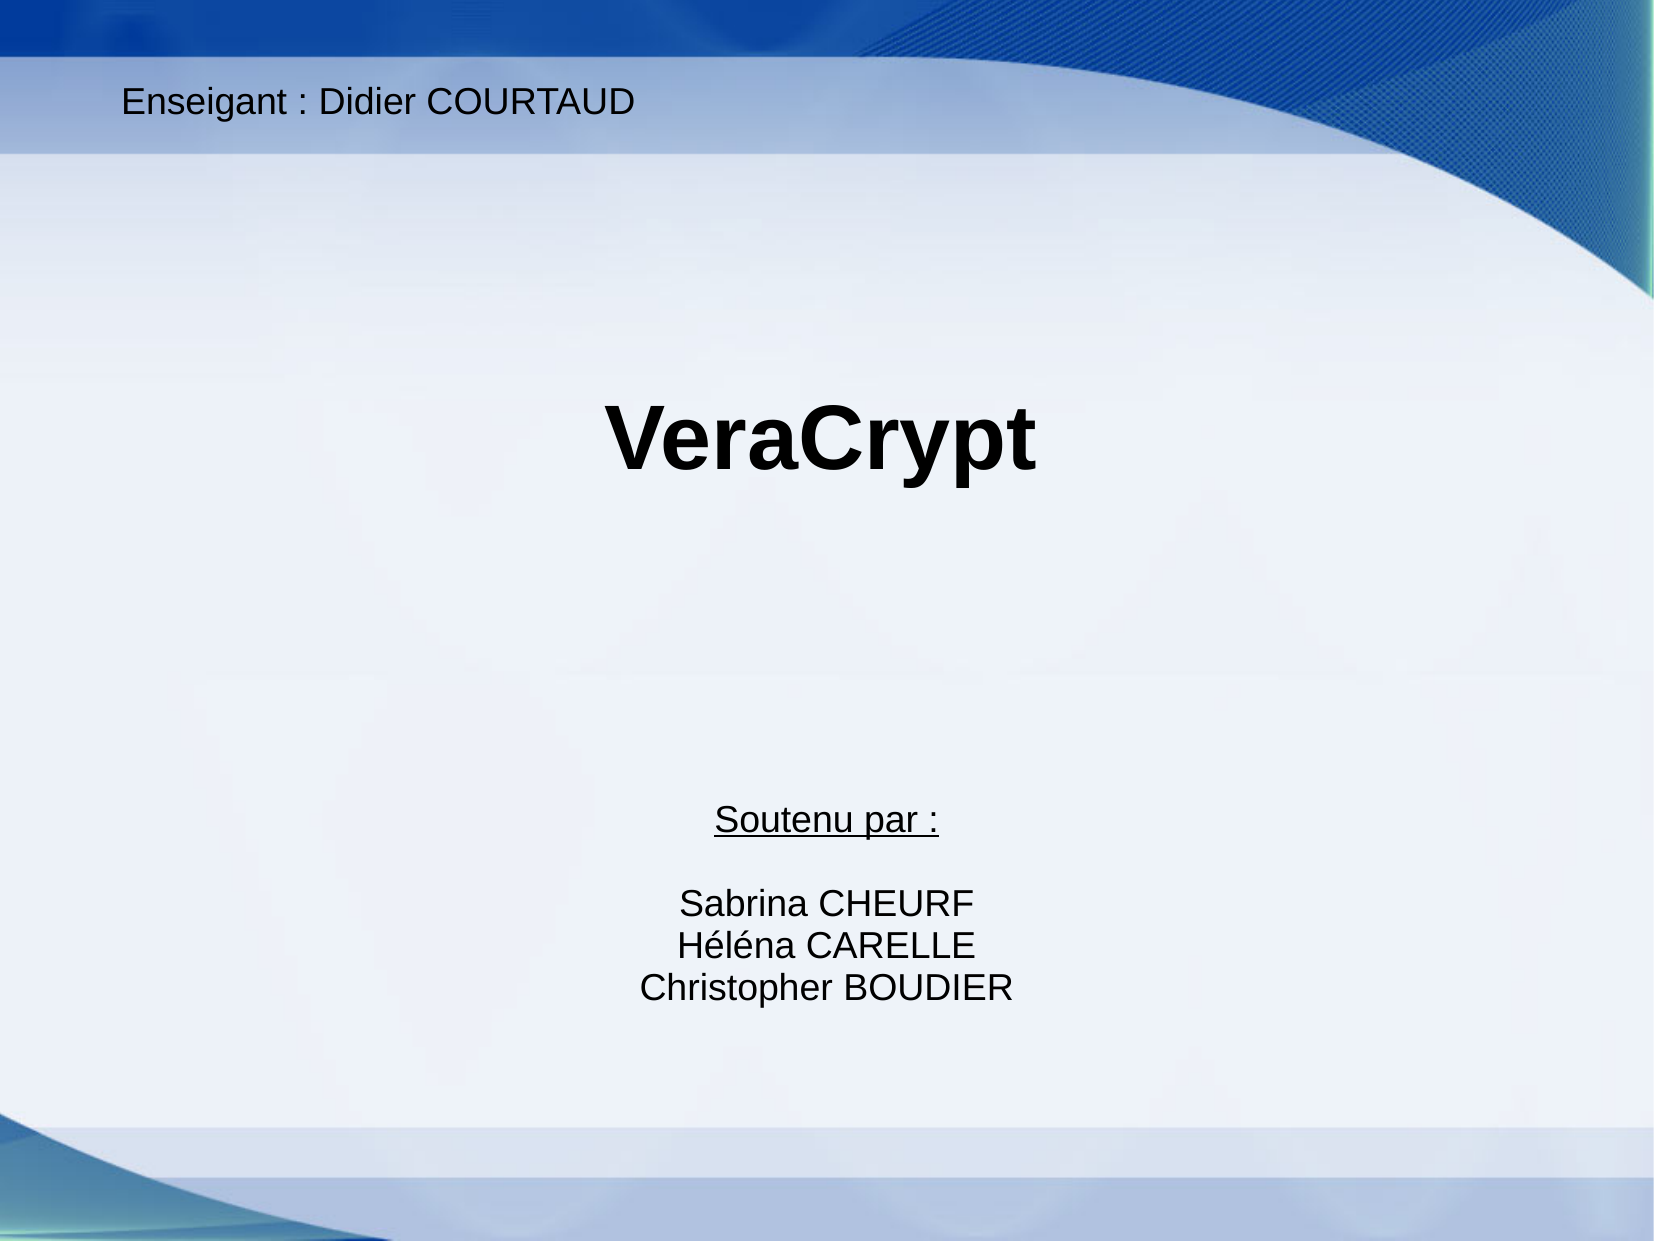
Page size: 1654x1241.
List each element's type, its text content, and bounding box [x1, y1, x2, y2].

picture [0, 0, 1654, 1241]
text_box VeraCrypt [259, 379, 1382, 497]
text_box Enseigant : Didier COURTAUD [106, 73, 945, 130]
text_box Soutenu par : Sabrina CHEURF Héléna CARELLE Christopher BOUDIER [360, 791, 1294, 1017]
